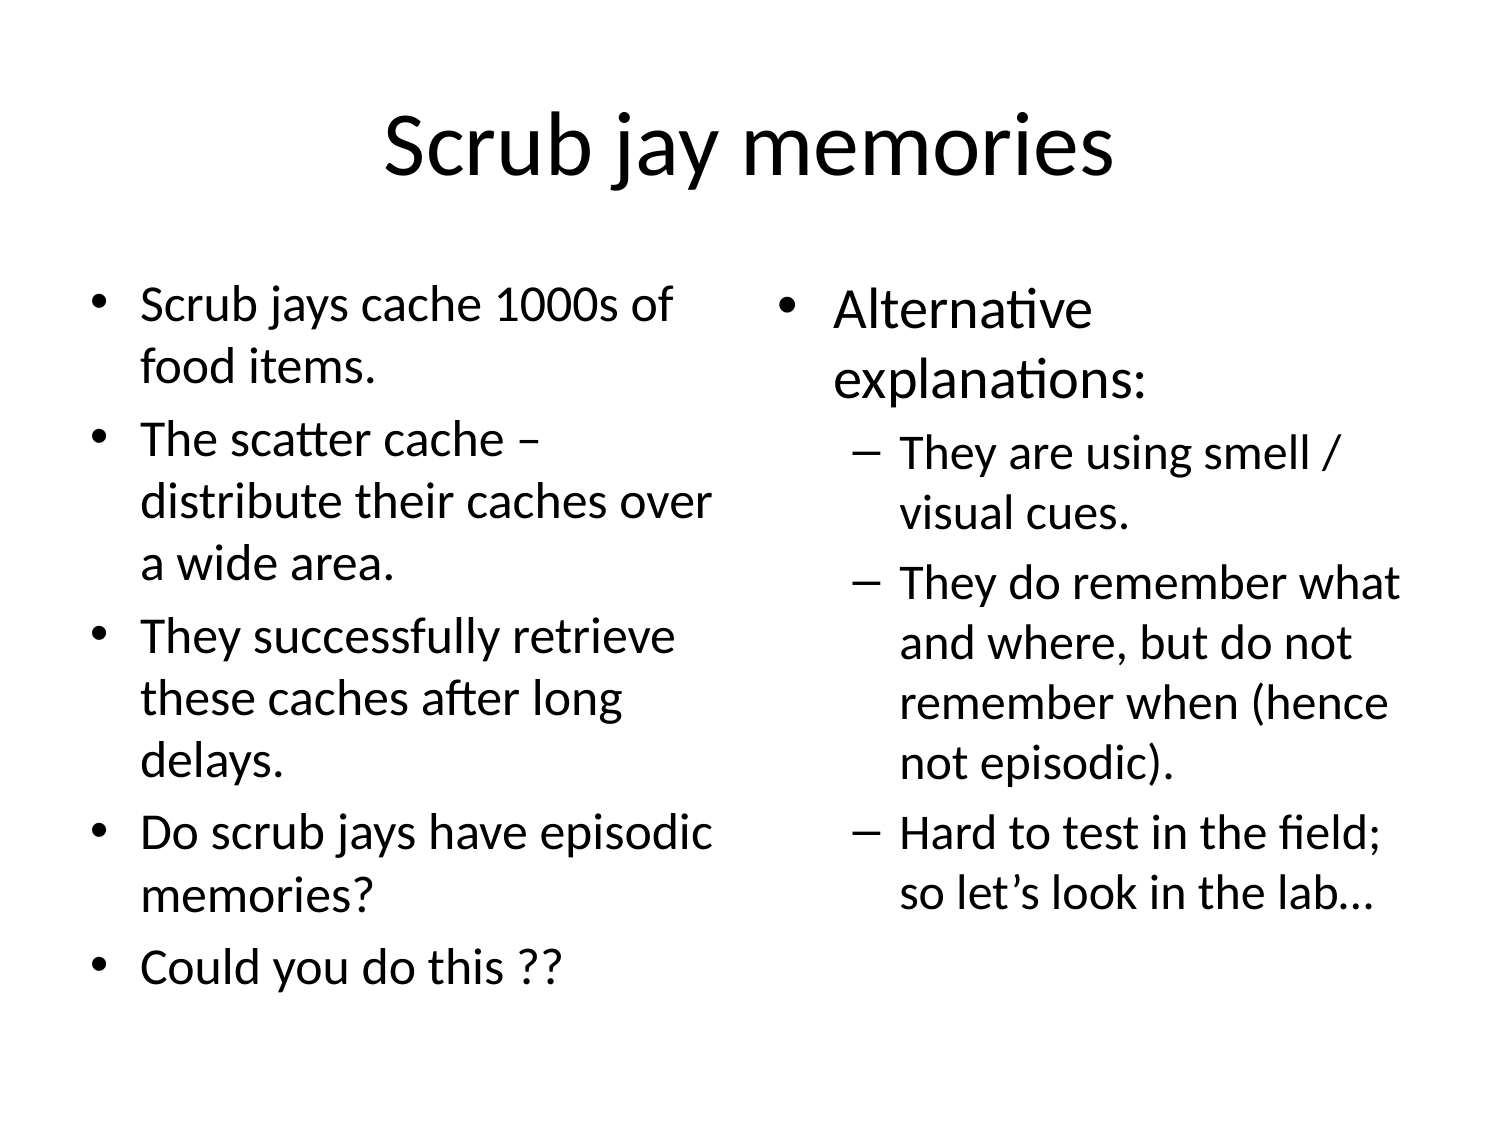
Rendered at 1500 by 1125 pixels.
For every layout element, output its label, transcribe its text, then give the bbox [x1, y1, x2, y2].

list Alternative explanations: They are using smell / visual cues. They do remember what and where, but do not remember when (hence not episodic). Hard to test in the field; so let’s look in the lab… [762, 262, 1425, 1005]
title Scrub jay memories [75, 45, 1425, 233]
list Scrub jays cache 1000s of food items. The scatter cache – distribute their caches over a wide area. They successfully retrieve these caches after long delays. Do scrub jays have episodic memories? Could you do this ?? [75, 262, 738, 1005]
